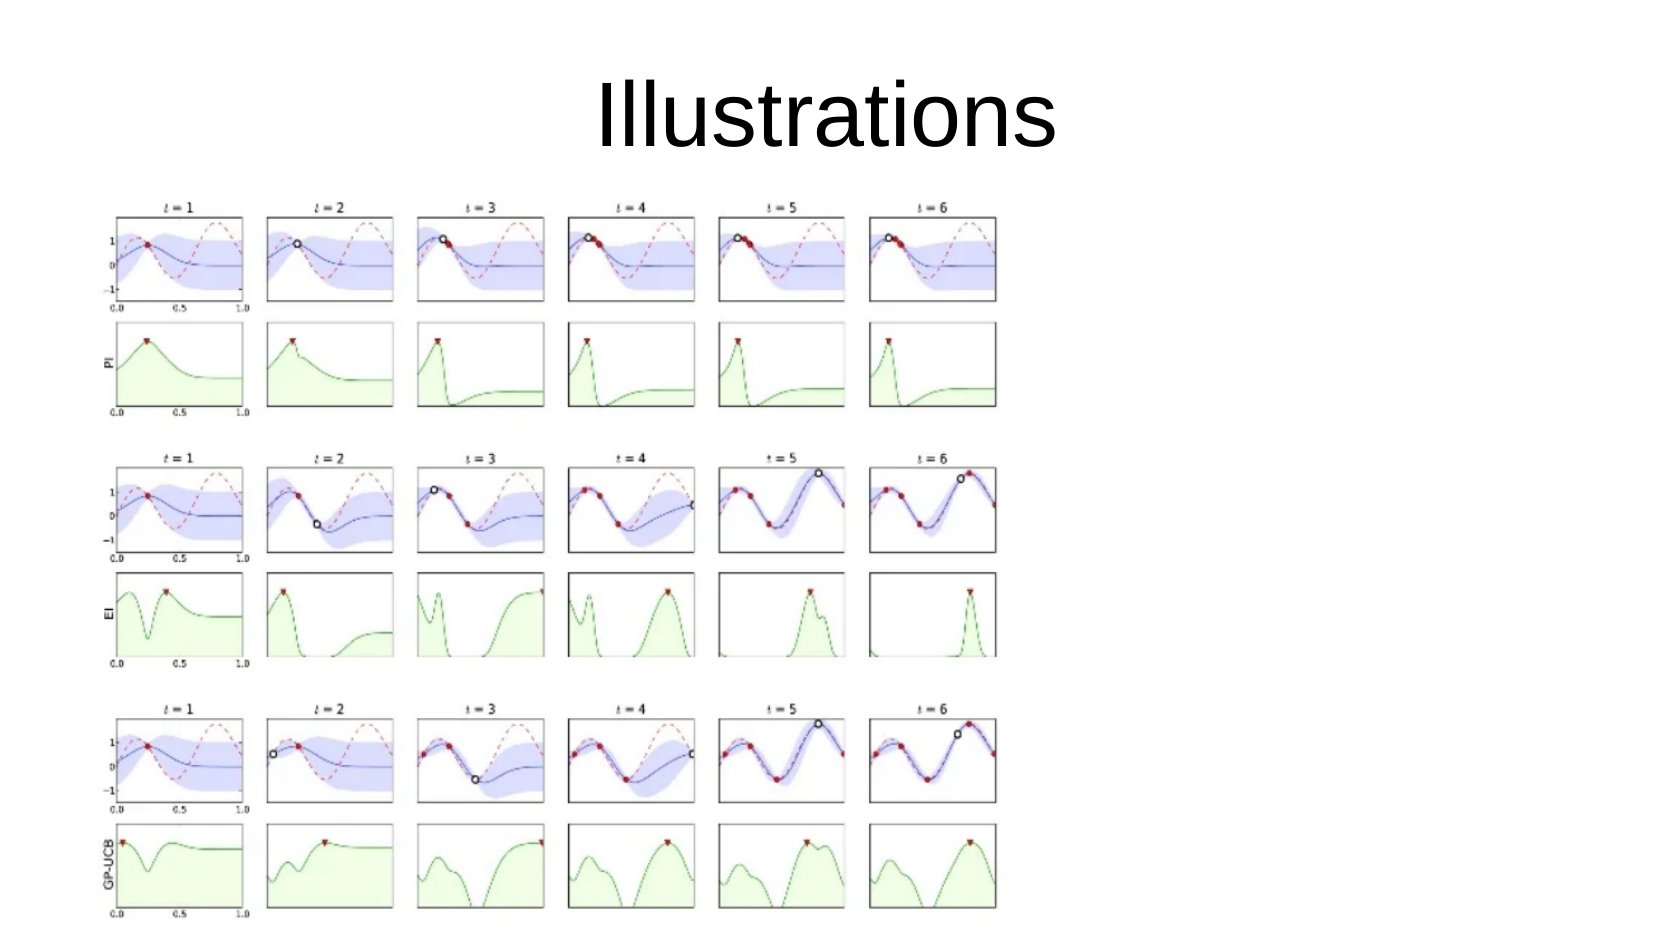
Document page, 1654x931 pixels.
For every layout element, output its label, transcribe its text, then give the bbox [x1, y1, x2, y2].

picture [92, 192, 1013, 930]
title Illustrations [82, 37, 1571, 193]
